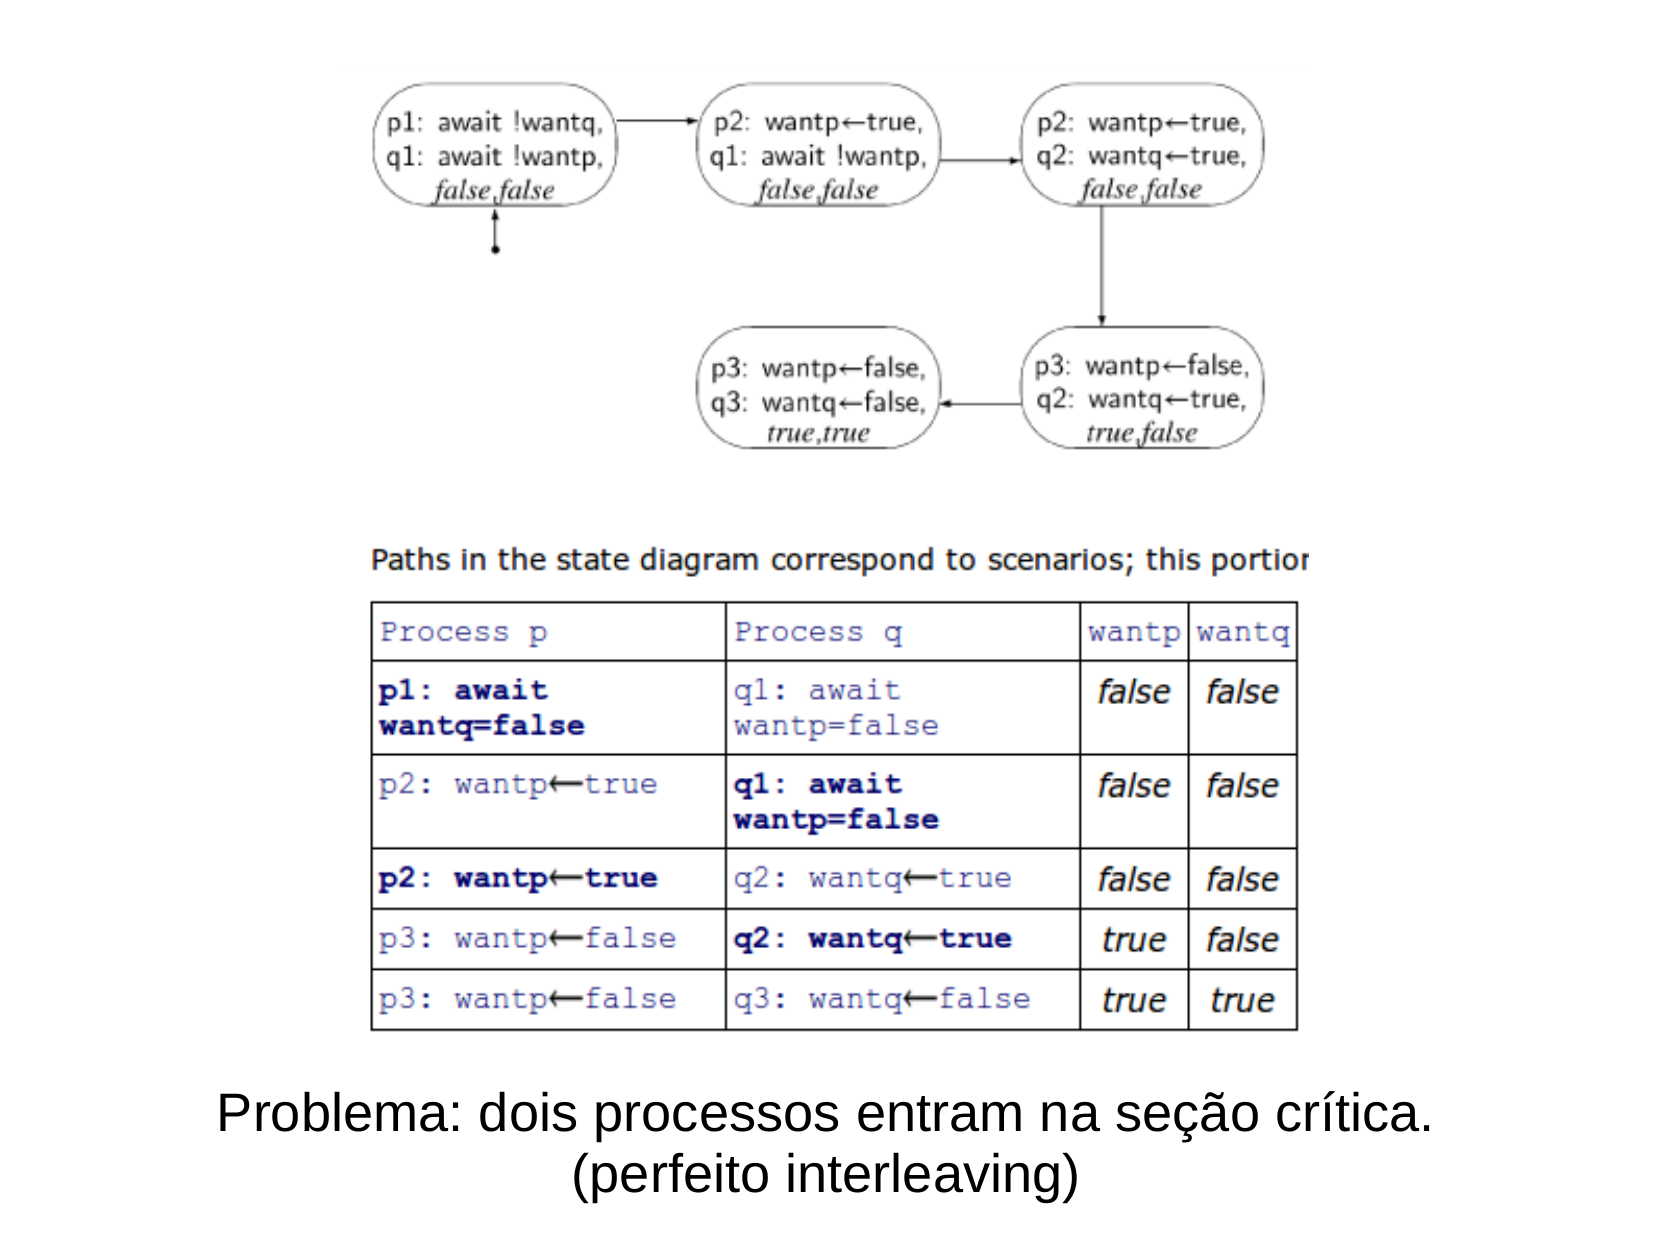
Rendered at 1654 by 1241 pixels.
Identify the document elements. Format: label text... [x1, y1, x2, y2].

picture [342, 70, 1309, 1046]
title Problema: dois processos entram na seção crítica. (perfeito interleaving) [82, 1039, 1571, 1241]
